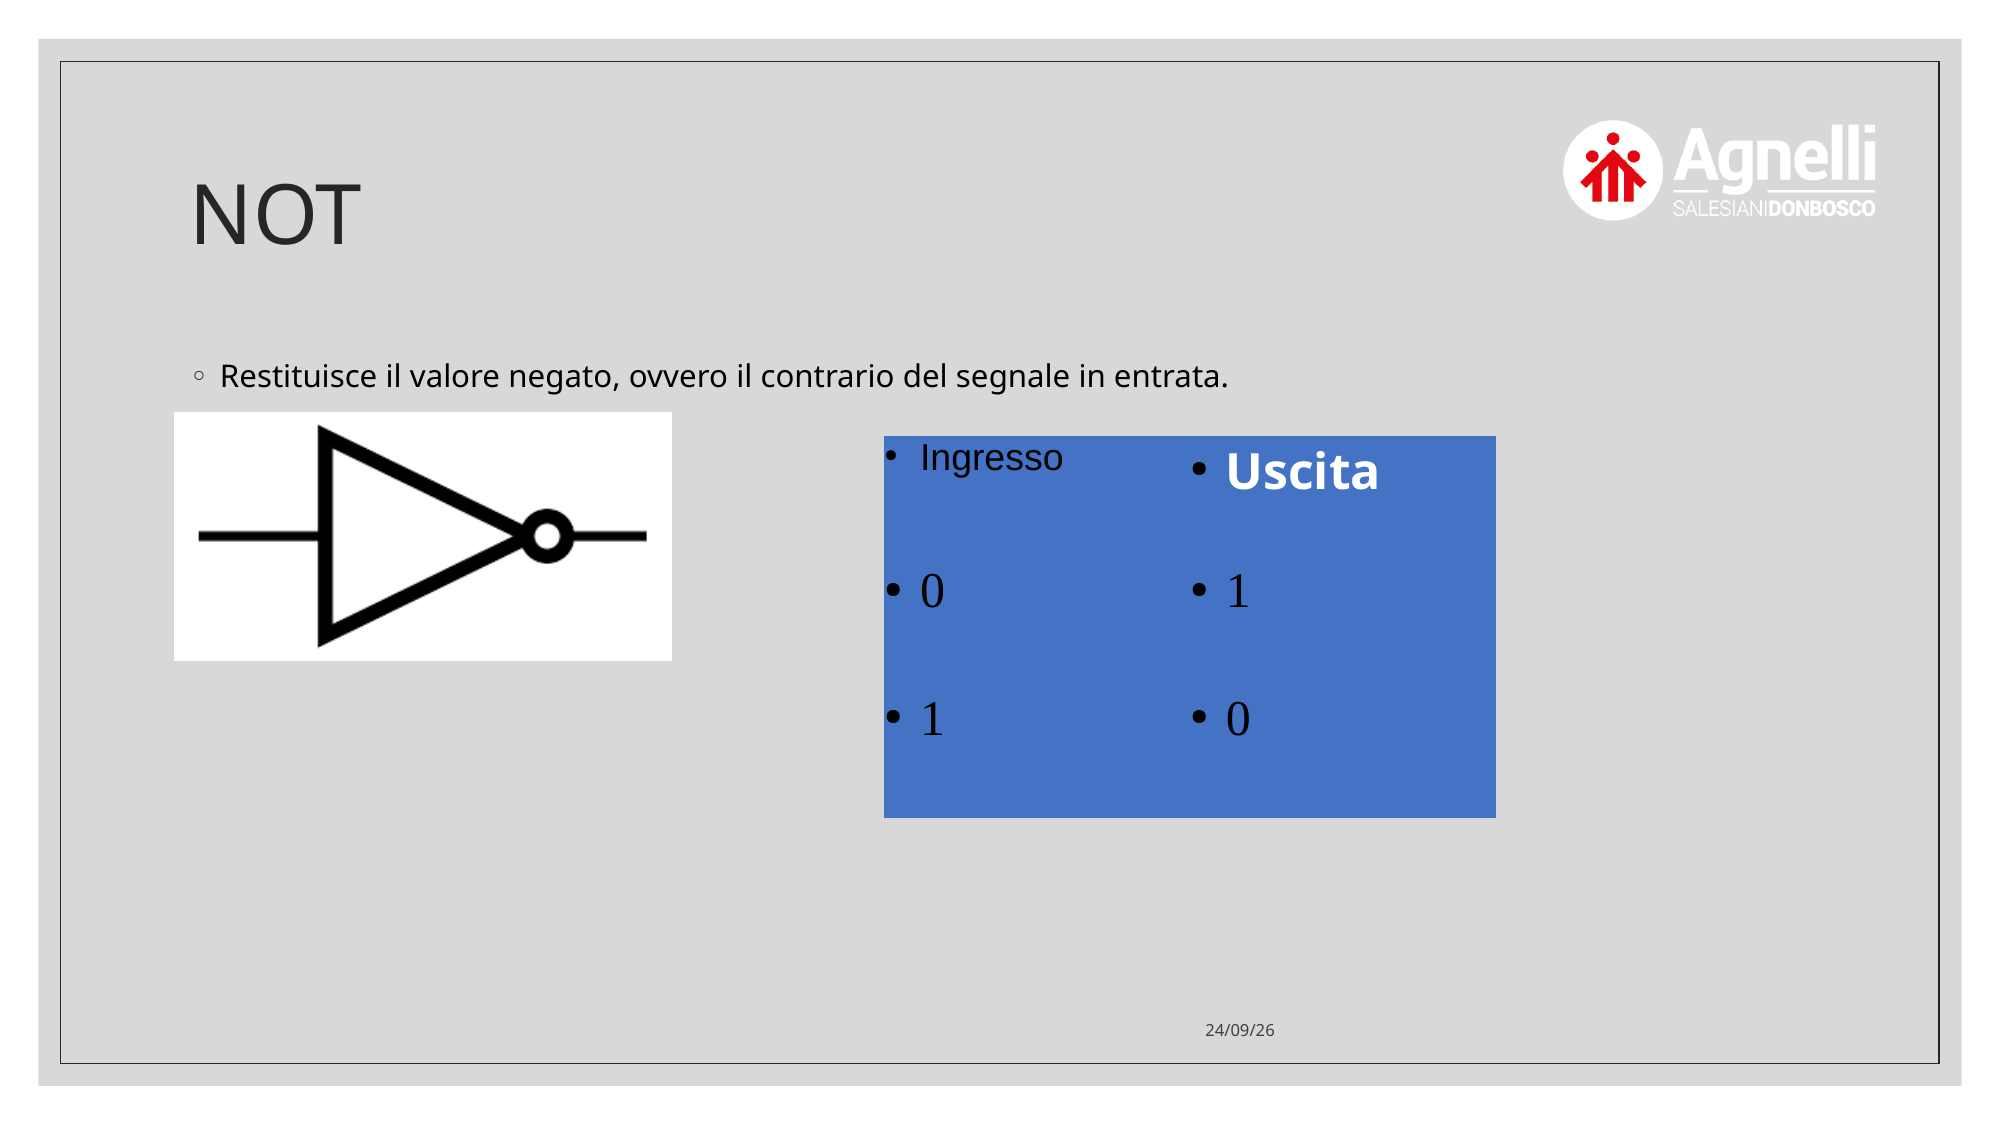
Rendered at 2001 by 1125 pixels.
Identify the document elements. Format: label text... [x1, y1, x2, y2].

table_header Uscita [1190, 436, 1496, 563]
table_cell 1 [884, 690, 1190, 818]
picture [1523, 91, 1920, 247]
table_cell 1 [1190, 563, 1496, 690]
table_header Ingresso [884, 436, 1190, 563]
list Restituisce il valore negato, ovvero il contrario del segnale in entrata. [174, 345, 1825, 977]
table_cell 0 [1190, 690, 1496, 818]
text_box 22/02/2022 [1190, 990, 1666, 1051]
picture [174, 412, 672, 661]
table_cell 0 [884, 563, 1190, 690]
title NOT [174, 105, 1825, 331]
